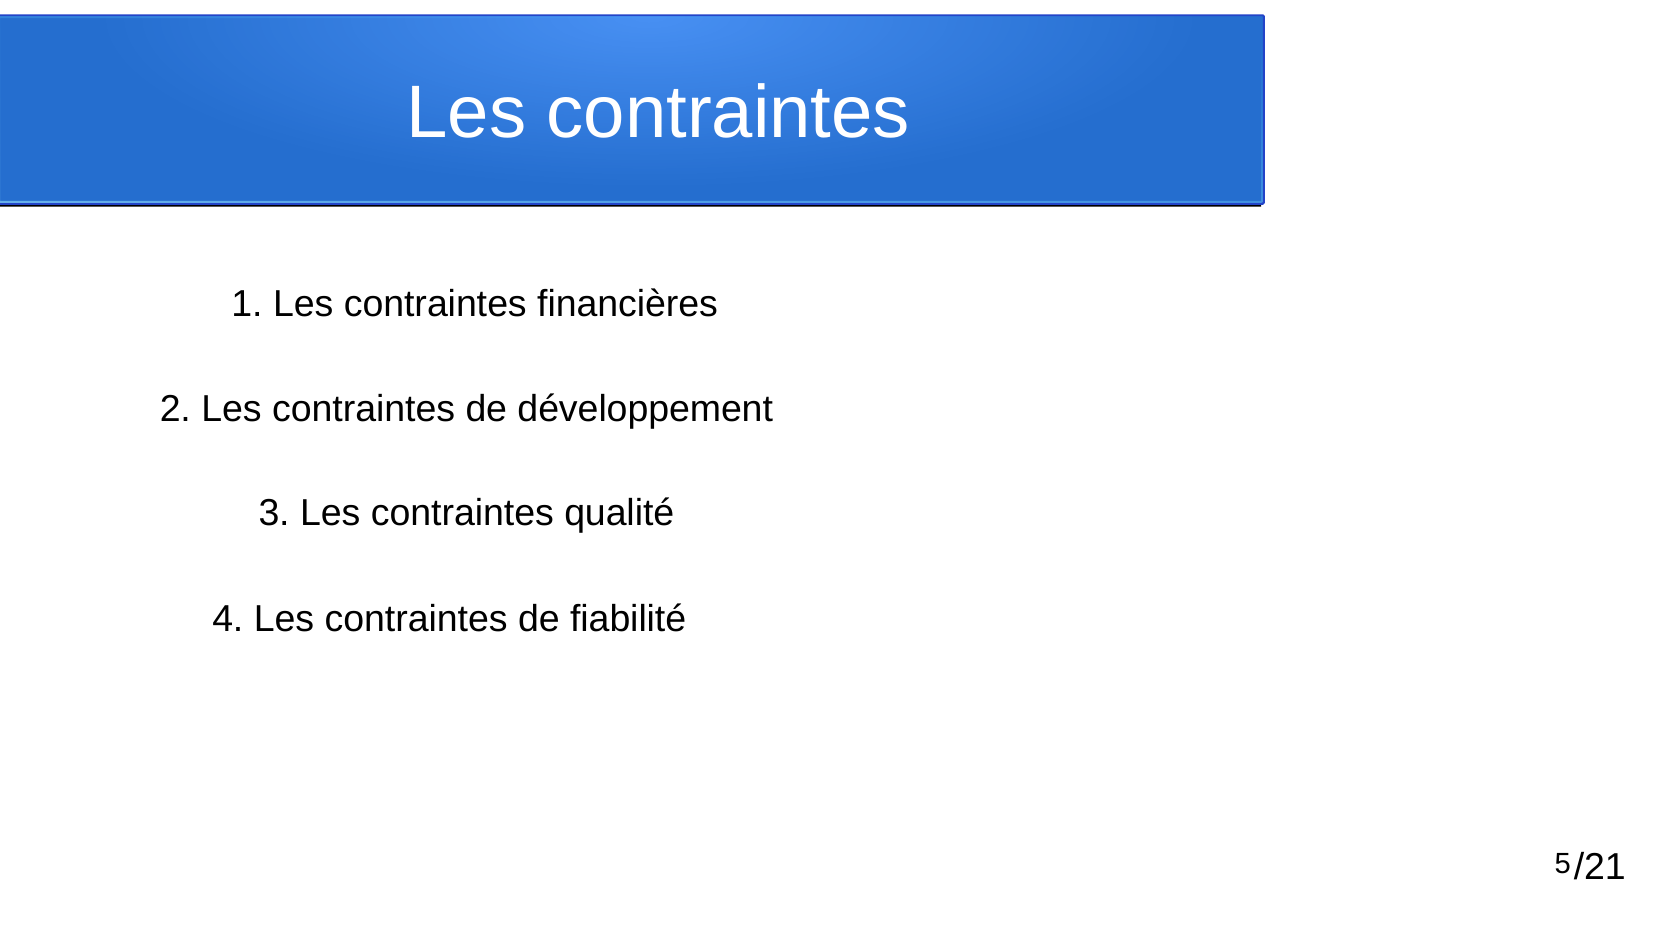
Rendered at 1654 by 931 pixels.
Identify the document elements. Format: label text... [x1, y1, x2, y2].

text_box 1. Les contraintes financières [138, 275, 812, 333]
text_box 2. Les contraintes de développement [129, 380, 804, 438]
text_box 3. Les contraintes qualité [129, 484, 804, 542]
text_box 4. Les contraintes de fiabilité [118, 590, 792, 648]
title Les contraintes [82, 35, 1235, 189]
text_box /21 [1559, 838, 1654, 898]
